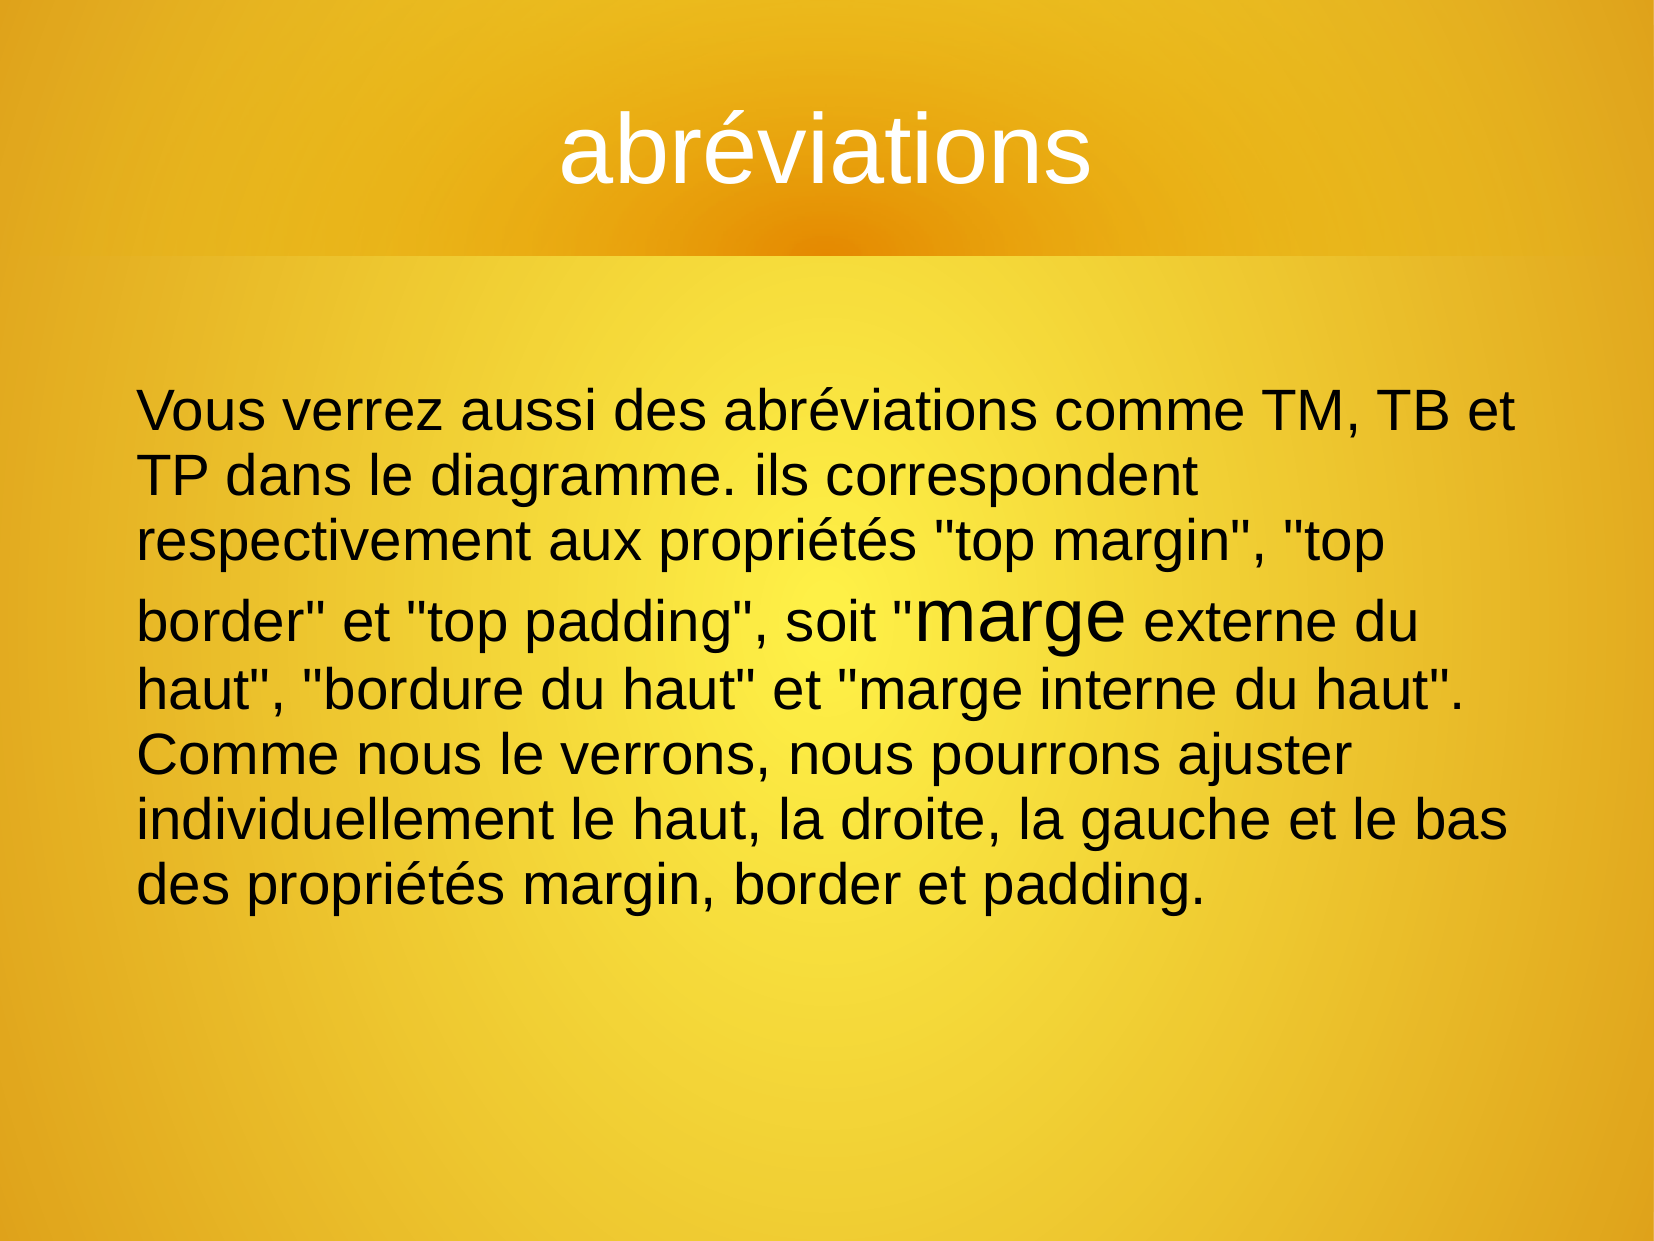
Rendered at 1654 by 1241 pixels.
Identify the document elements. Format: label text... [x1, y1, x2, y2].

title abréviations [82, 47, 1571, 252]
list Vous verrez aussi des abréviations comme TM, TB et TP dans le diagramme. ils correspondent respectivement aux propriétés "top margin", "top border" et "top padding", soit "marge externe du haut", "bordure du haut" et "marge interne du haut". Comme nous le verrons, nous pourrons ajuster individuellement le haut, la droite, la gauche et le bas des propriétés margin, border et padding. [65, 377, 1554, 1063]
